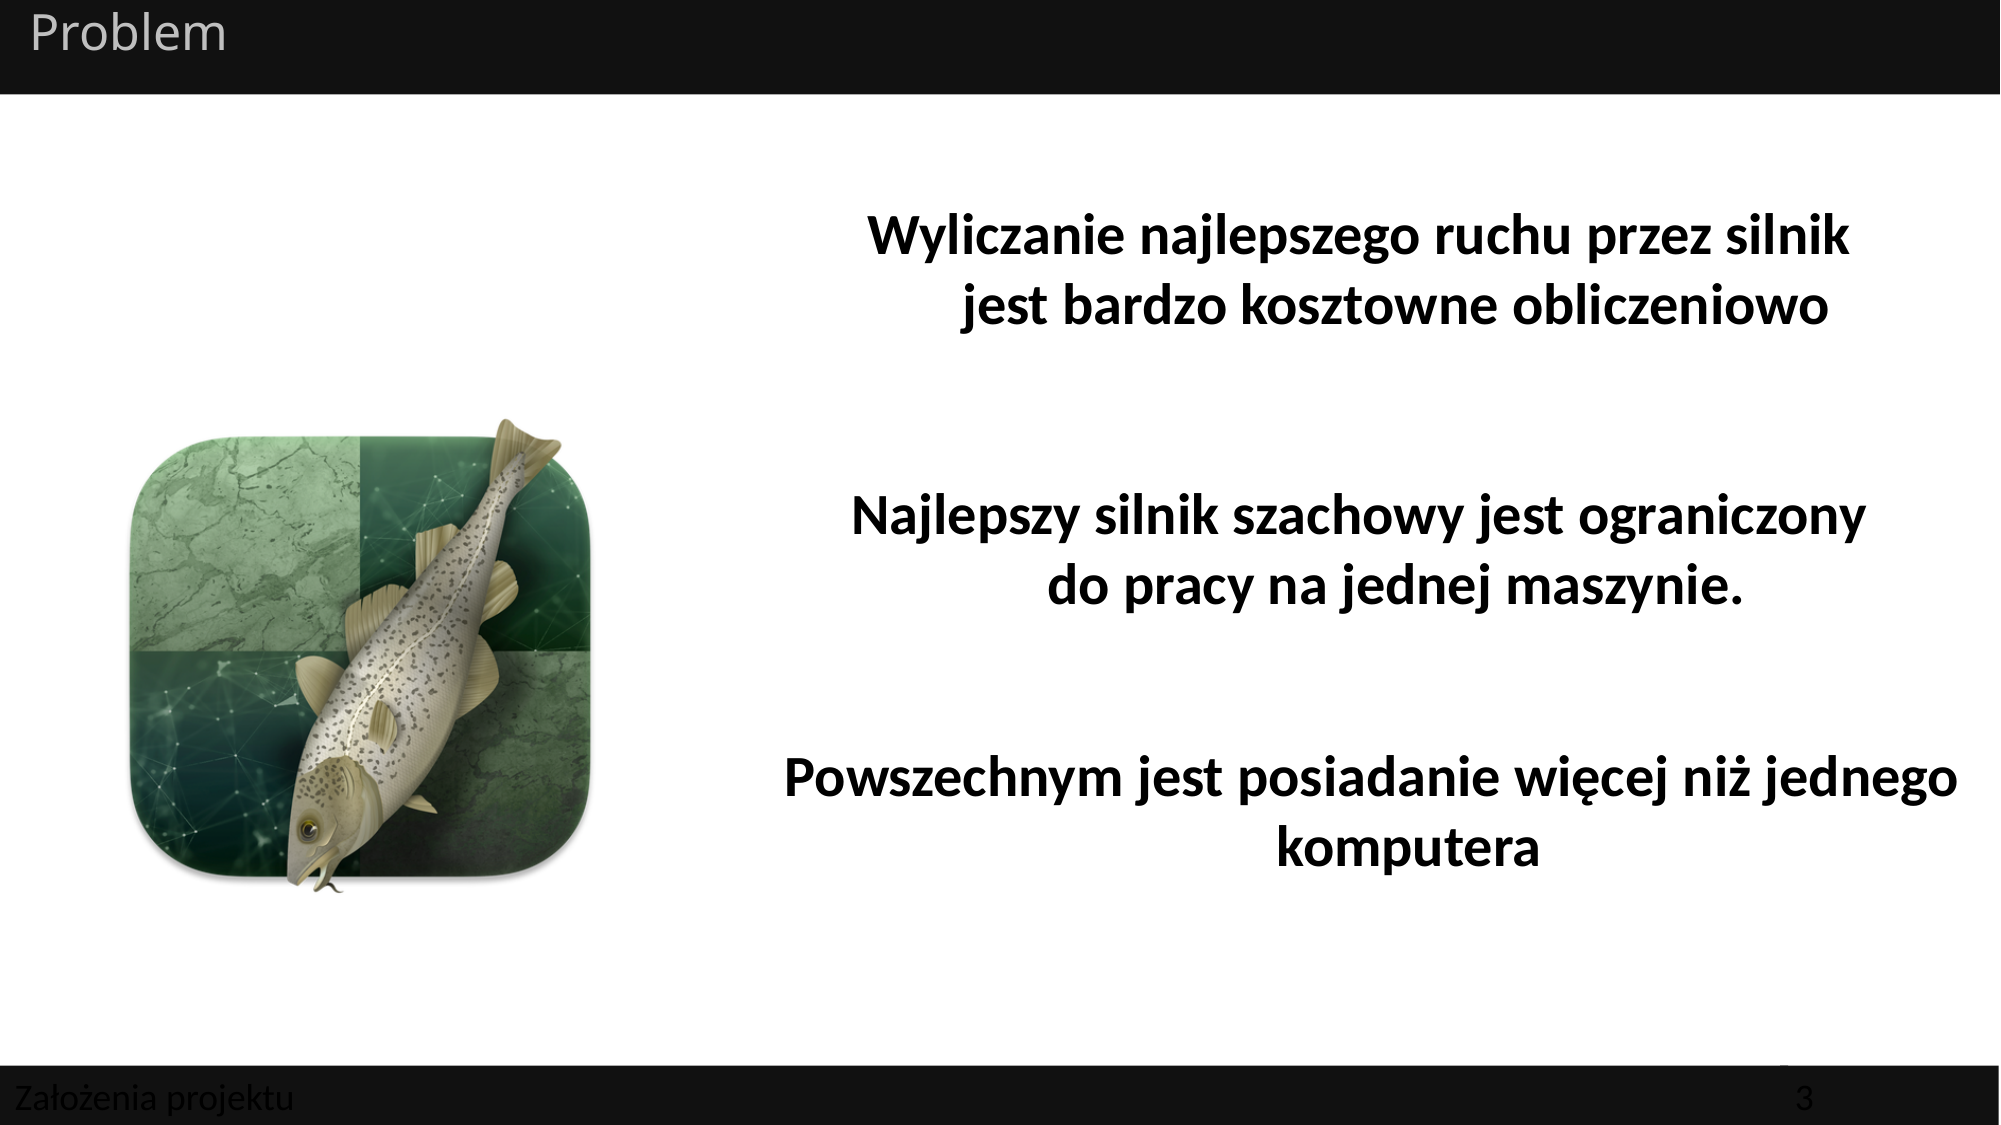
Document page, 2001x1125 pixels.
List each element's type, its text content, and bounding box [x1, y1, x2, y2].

title Problem [0, 0, 2000, 95]
footer Założenia projektu [0, 1065, 1780, 1125]
picture [82, 401, 638, 910]
text_box Wyliczanie najlepszego ruchu przez silnik jest bardzo kosztowne obliczeniowo Najlepszy silnik szachowy jest ograniczony do pracy na jednej maszynie. [826, 188, 1892, 624]
slide_number <number> [1780, 1065, 1999, 1125]
text_box Powszechnym jest posiadanie więcej niż jednego komputera [751, 730, 1994, 886]
